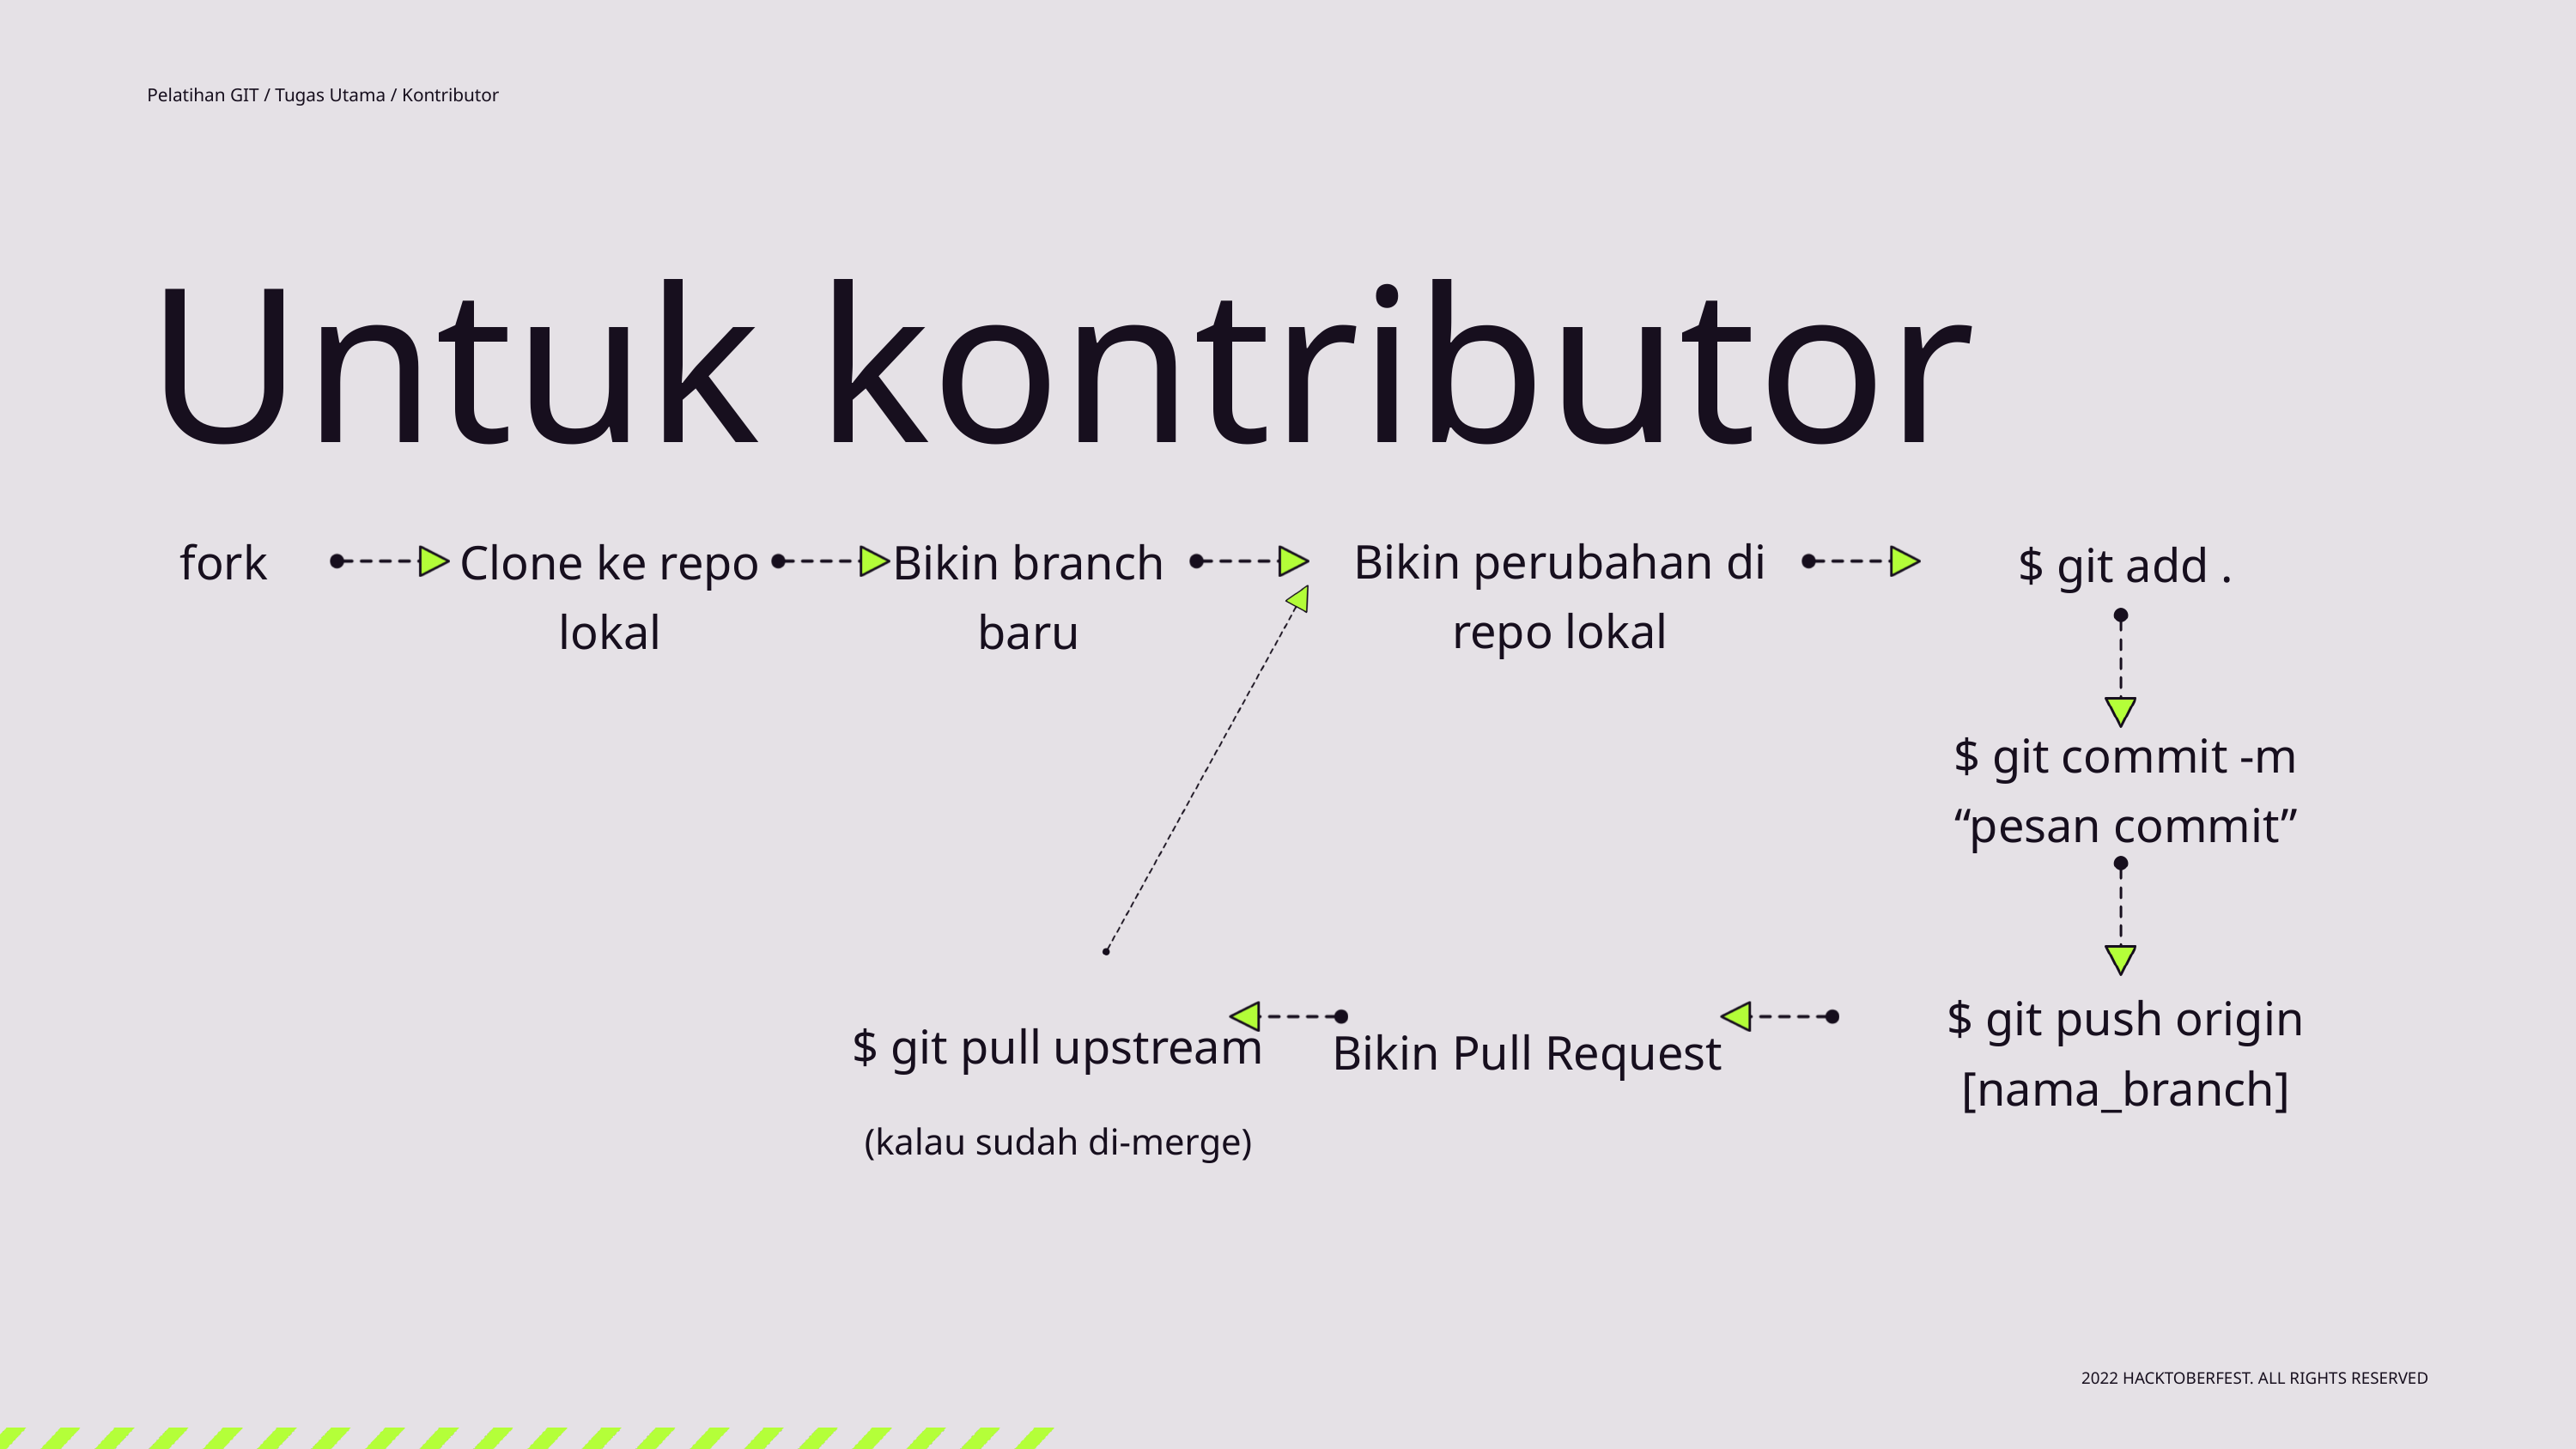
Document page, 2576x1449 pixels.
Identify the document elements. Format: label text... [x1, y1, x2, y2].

text_box (kalau sudah di-merge) [817, 1107, 1300, 1162]
text_box Bikin Pull Request [1607, 1047, 1620, 1067]
text_box 2022 HACKTOBERFEST. ALL RIGHTS RESERVED [1978, 1361, 2429, 1387]
picture [2105, 608, 2136, 728]
text_box Bikin branch baru [867, 518, 1190, 661]
picture [771, 545, 890, 577]
picture [1189, 545, 1309, 577]
picture [1801, 545, 1921, 577]
text_box Pelatihan GIT / Tugas Utama / Kontributor [147, 68, 709, 106]
text_box Untuk kontributor [133, 206, 1690, 477]
text_box $ git push origin [nama_branch] [1884, 975, 2368, 1115]
picture [1093, 579, 1319, 961]
picture [330, 545, 450, 577]
text_box $ git add . [2063, 560, 2077, 579]
picture [1229, 1001, 1348, 1032]
picture [1720, 1001, 1839, 1032]
picture [2105, 856, 2136, 976]
text_box fork [127, 518, 321, 591]
text_box $ git commit -m “pesan commit” [1917, 712, 2336, 852]
text_box $ git add . [1917, 522, 2336, 592]
text_box $ git pull upstream [817, 1003, 1300, 1074]
text_box Clone ke repo lokal [449, 518, 772, 661]
picture [0, 1428, 1054, 1449]
text_box Bikin perubahan di repo lokal [1351, 518, 1770, 658]
text_box Bikin Pull Request [1285, 1009, 1770, 1079]
